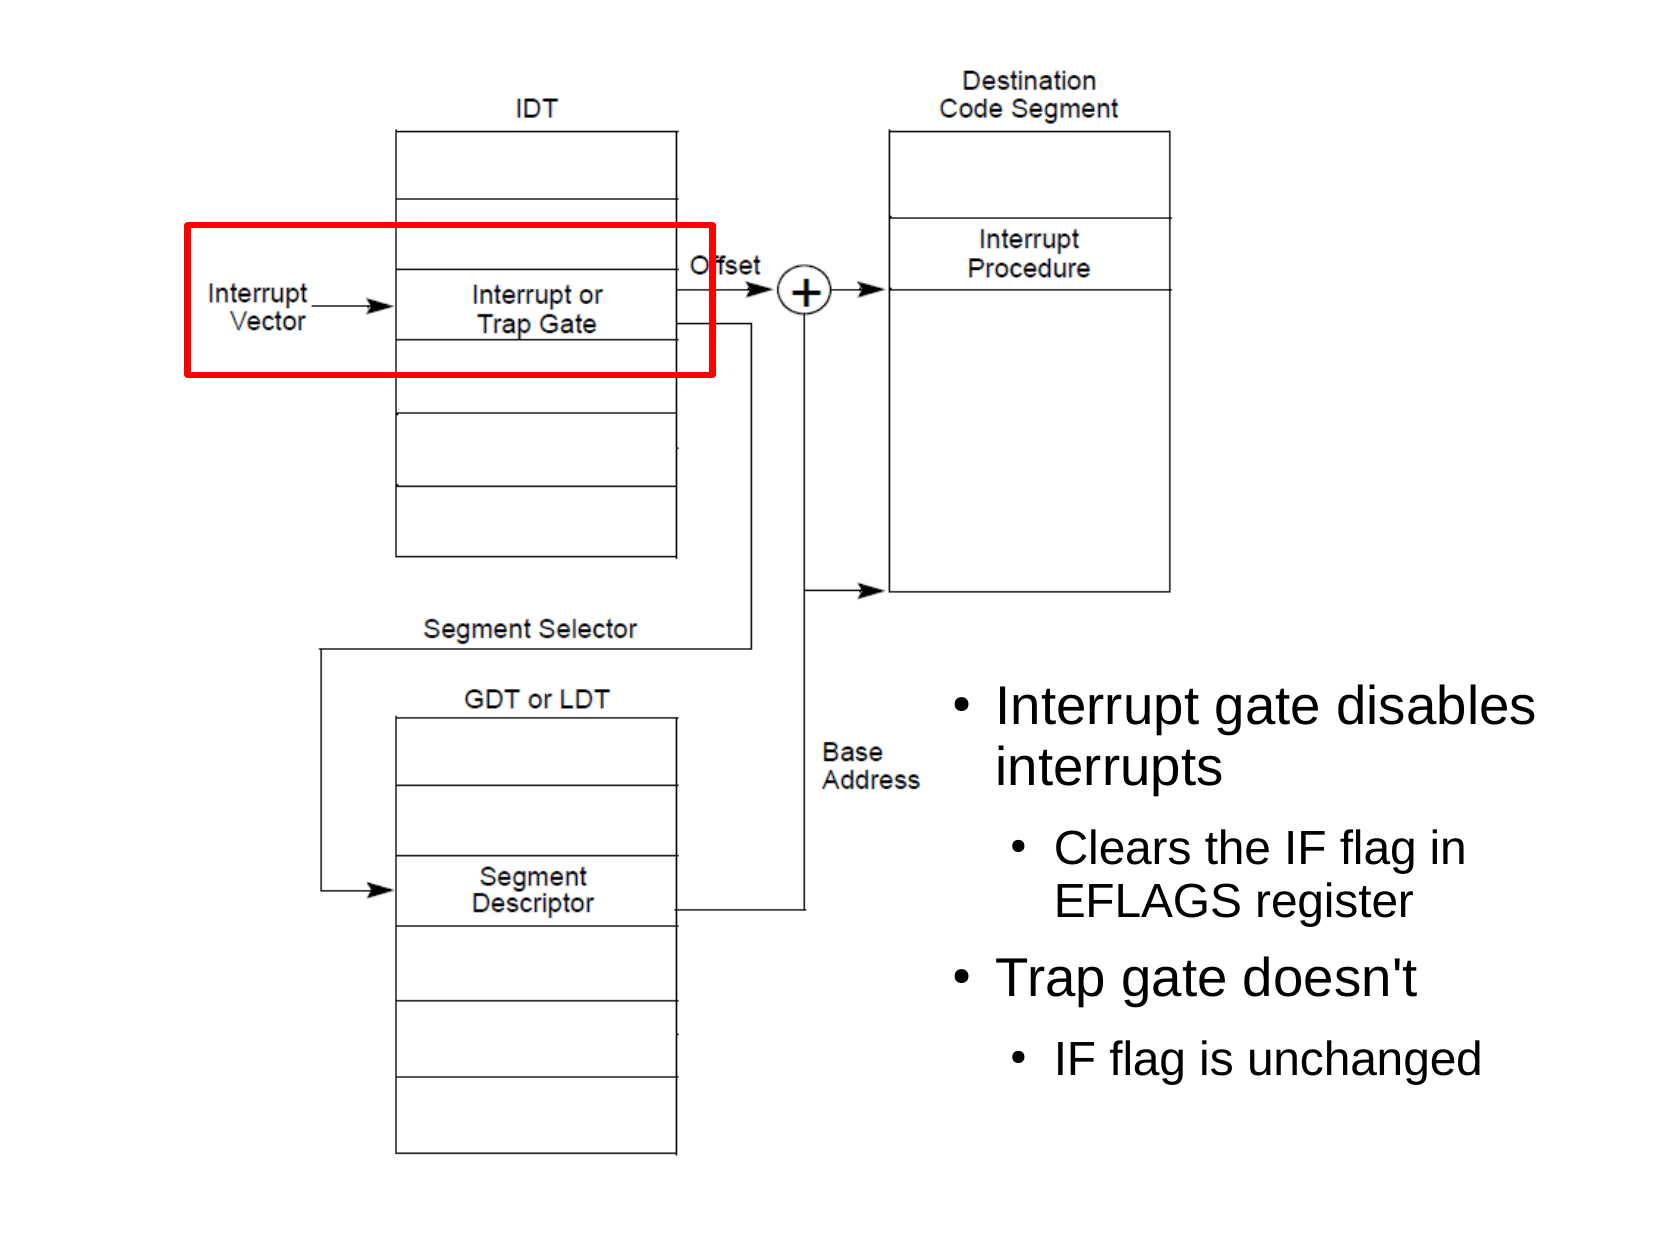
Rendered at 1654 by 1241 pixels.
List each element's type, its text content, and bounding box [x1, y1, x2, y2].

list Interrupt gate disables interrupts Clears the IF flag in EFLAGS register Trap gate doesn't IF flag is unchanged [937, 675, 1613, 1088]
picture [187, 49, 1209, 1163]
picture [191, 228, 709, 372]
